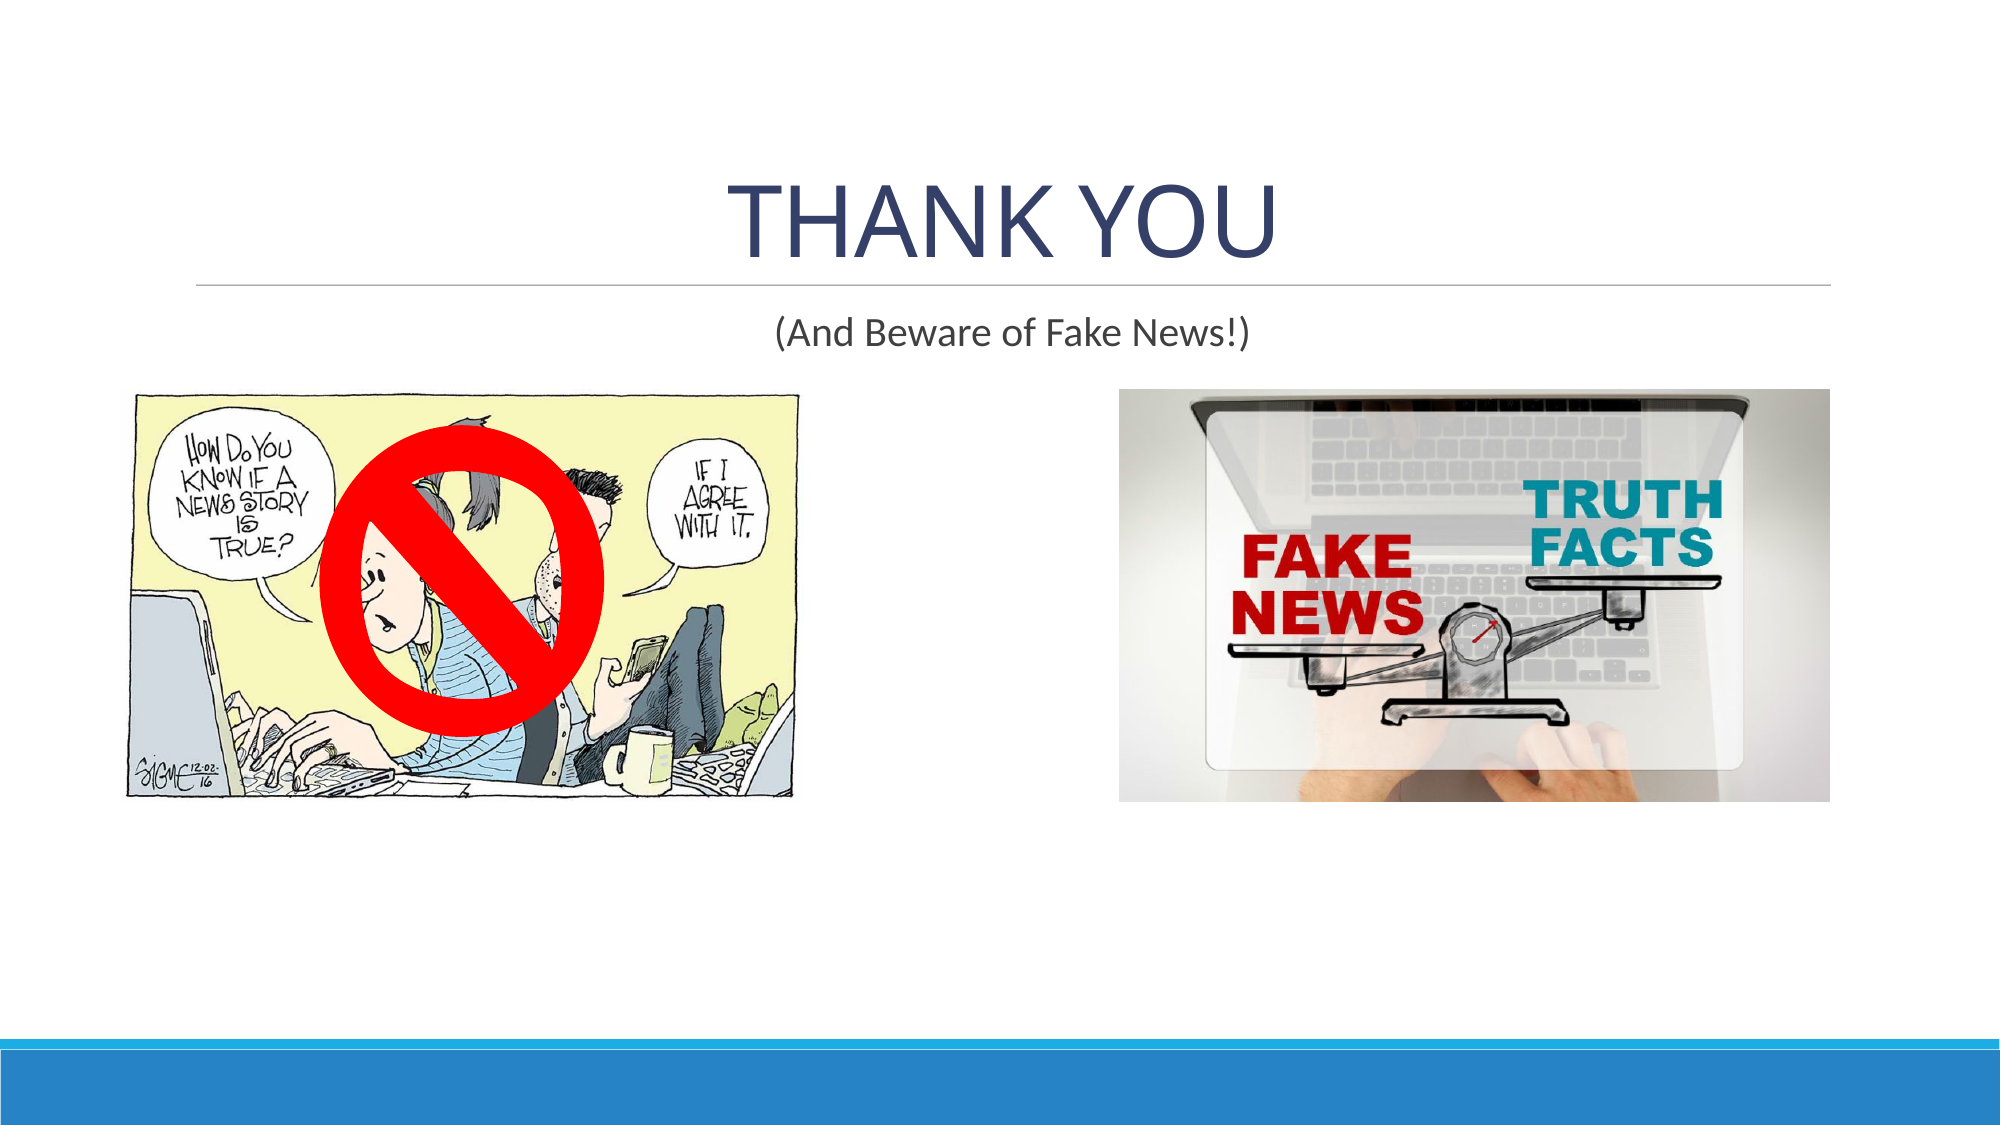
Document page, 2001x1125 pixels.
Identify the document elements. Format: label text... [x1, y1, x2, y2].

text_box [321, 427, 603, 735]
text_box THANK YOU [180, 47, 1830, 285]
picture [1119, 389, 1830, 802]
text_box (And Beware of Fake News!) [180, 302, 1830, 963]
picture [120, 389, 804, 802]
